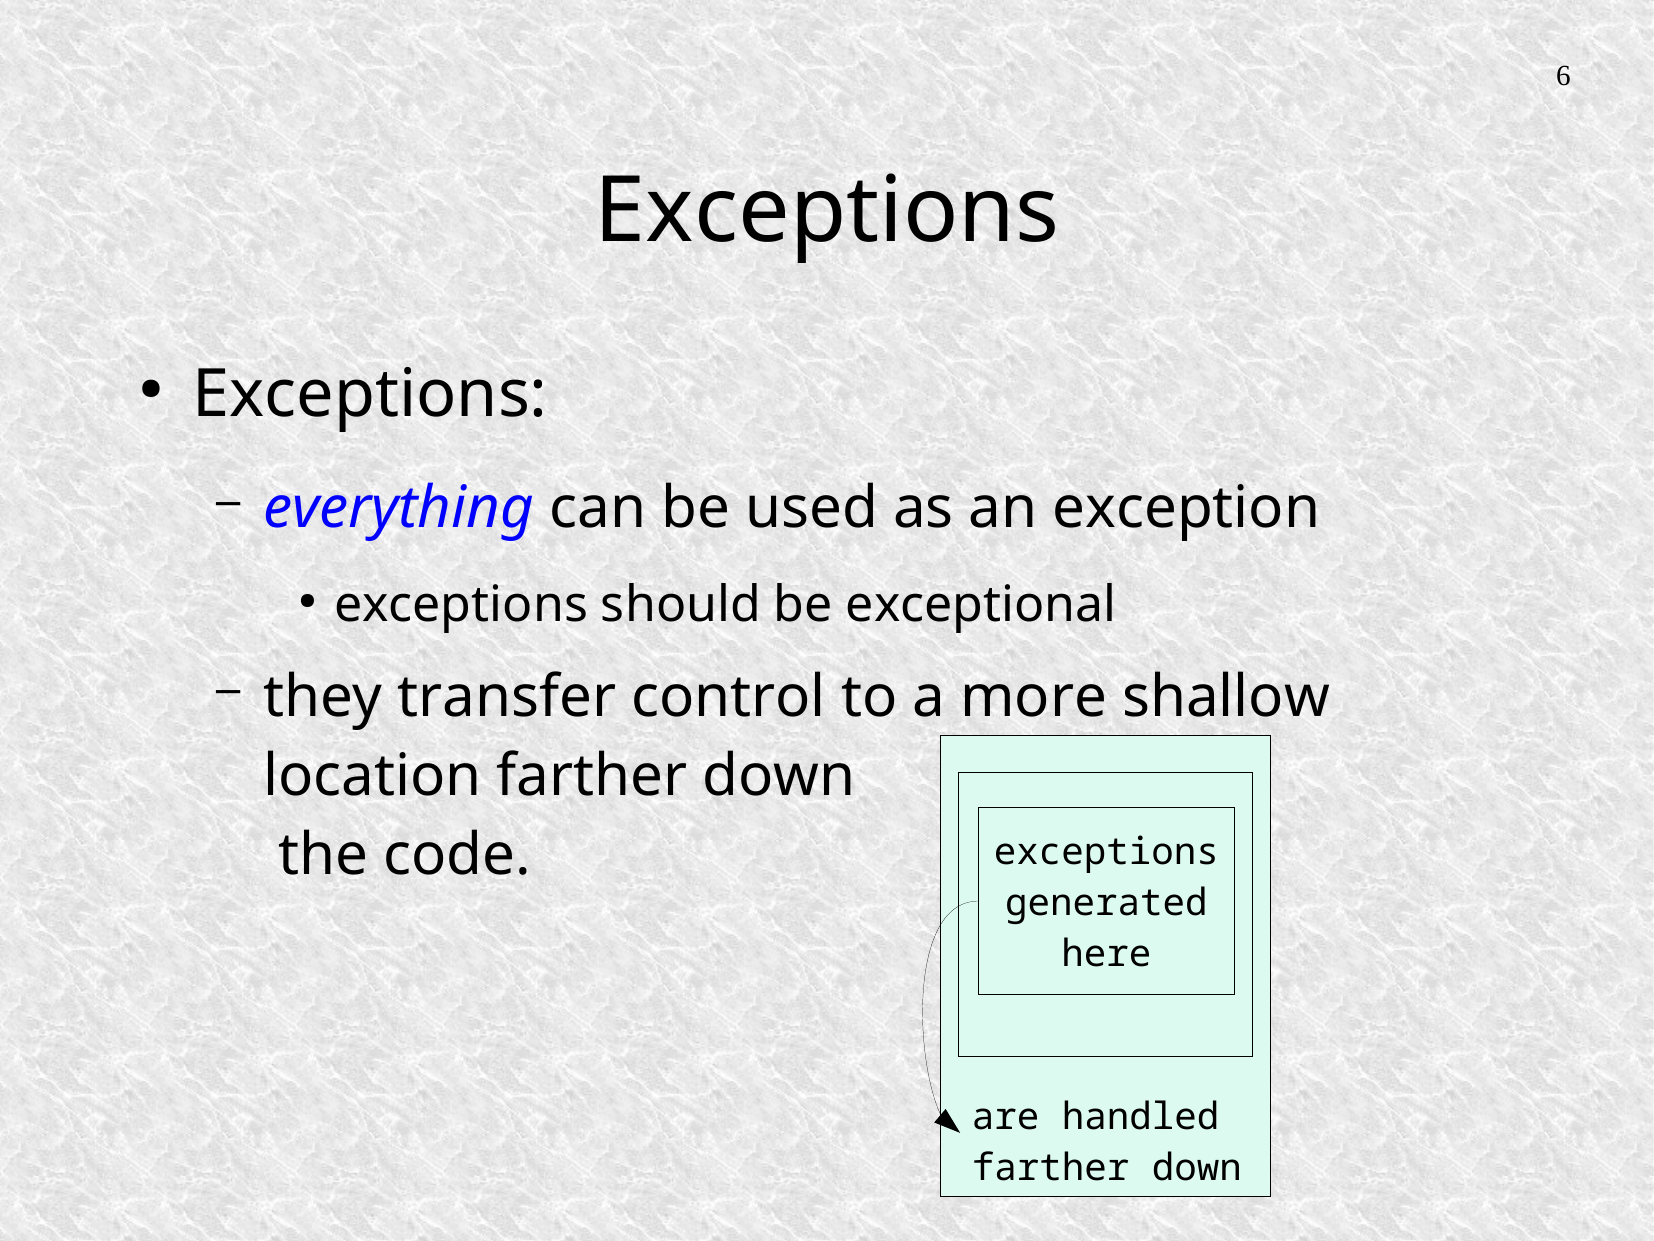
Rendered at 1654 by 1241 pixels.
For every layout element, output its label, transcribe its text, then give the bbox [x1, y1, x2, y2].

title Exceptions [121, 102, 1534, 311]
text_box [940, 735, 1271, 1197]
text_box exceptions generated here [978, 807, 1235, 995]
picture [0, 0, 1654, 1241]
text_box are handled farther down [971, 1089, 1242, 1177]
text_box [959, 773, 1252, 1056]
list Exceptions: everything can be used as an exception exceptions should be exceptional they transfer control to a more shallow location farther down the code. [121, 344, 1534, 1127]
